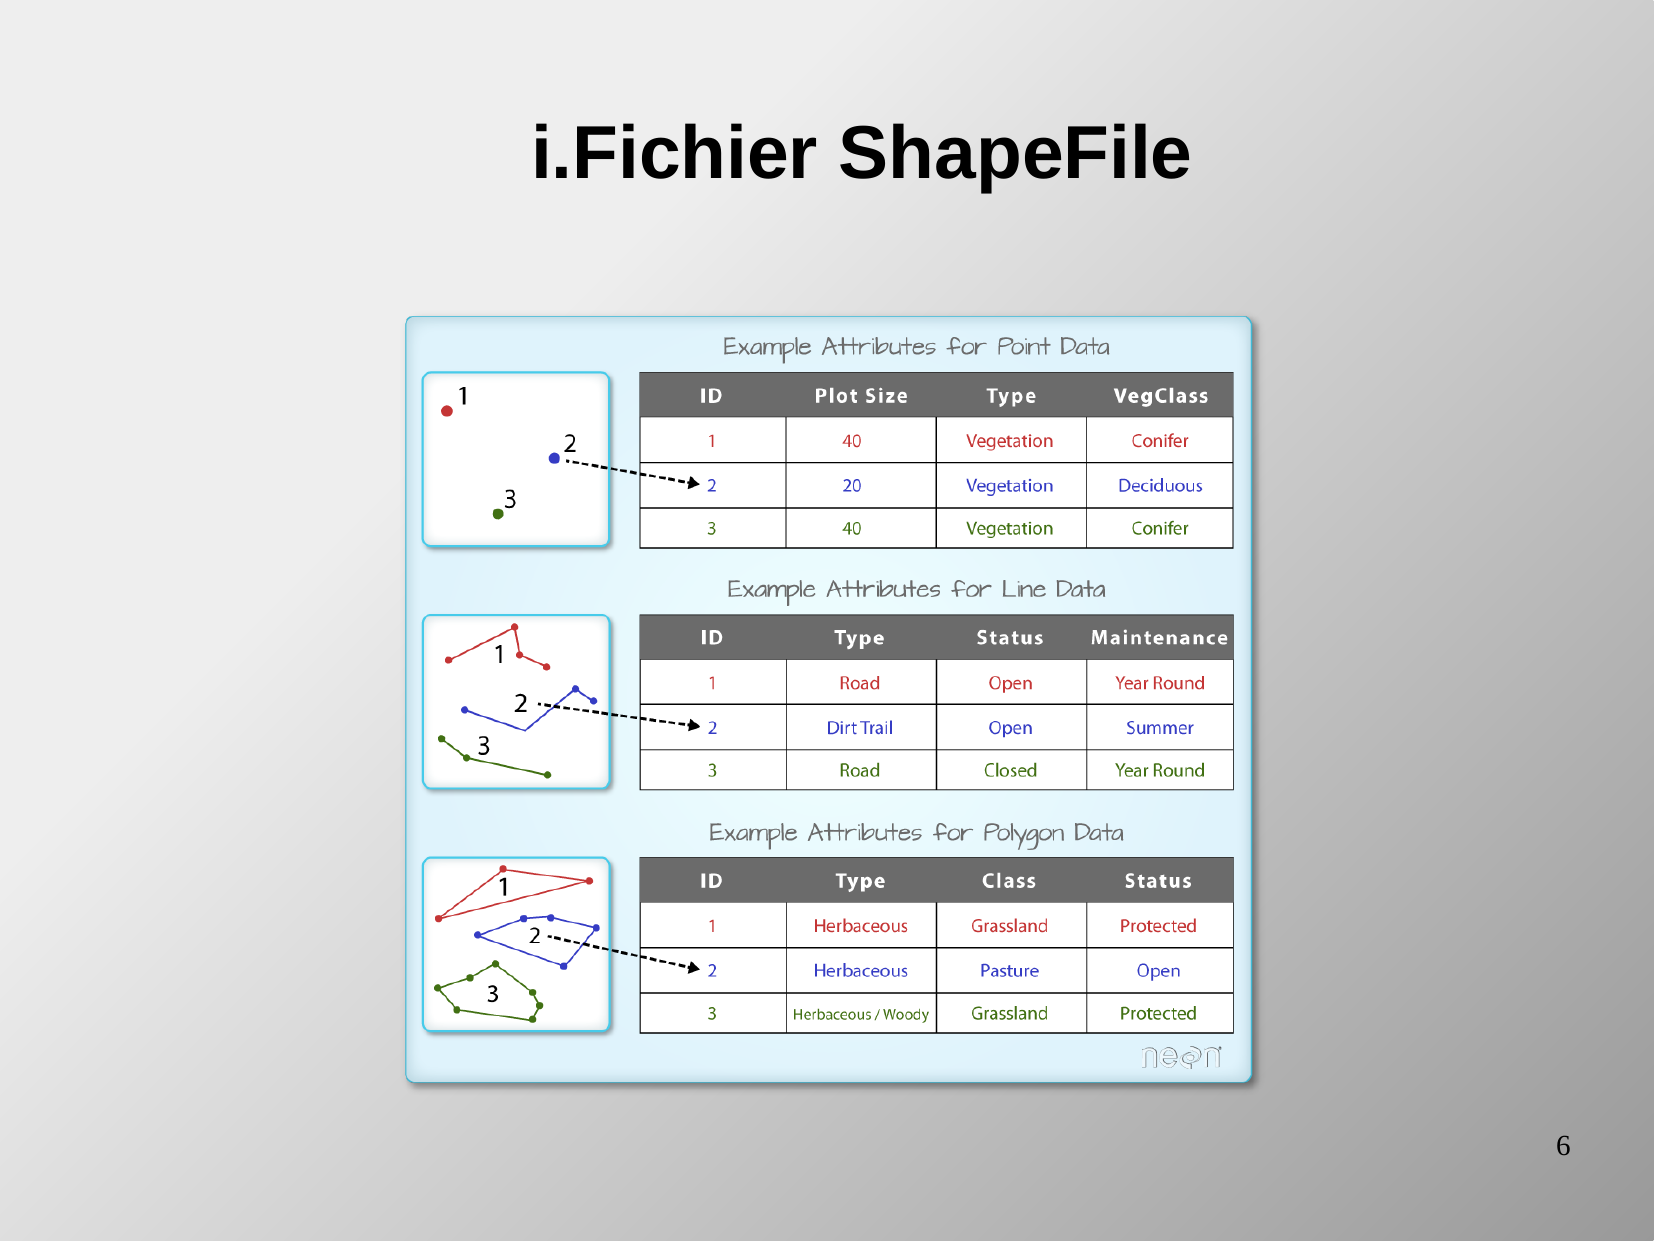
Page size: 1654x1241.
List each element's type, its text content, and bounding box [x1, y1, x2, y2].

title i.Fichier ShapeFile [82, 49, 1571, 257]
picture [380, 290, 1273, 1109]
